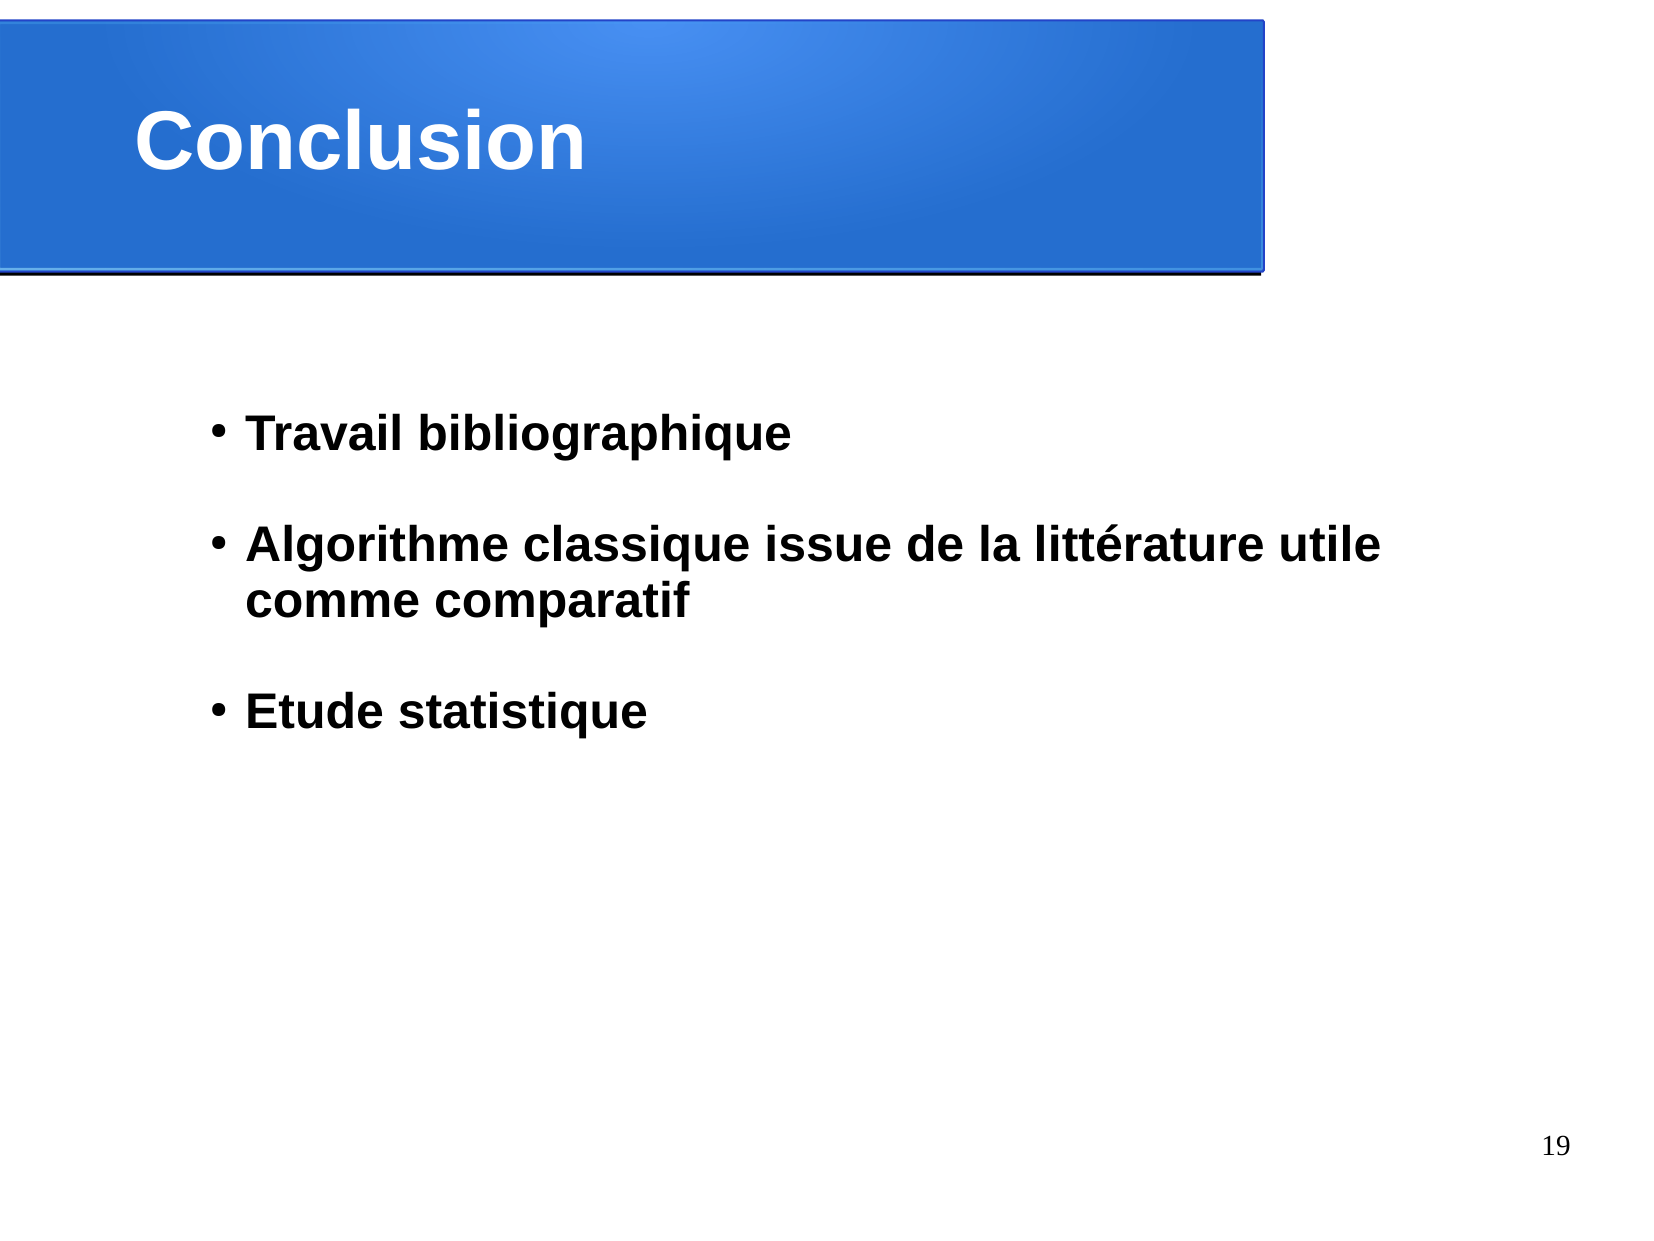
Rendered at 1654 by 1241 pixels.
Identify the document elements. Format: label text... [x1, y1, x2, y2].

text_box Travail bibliographique Algorithme classique issue de la littérature utile comme comparatif Etude statistique [195, 397, 1546, 751]
text_box Conclusion [120, 86, 1351, 196]
